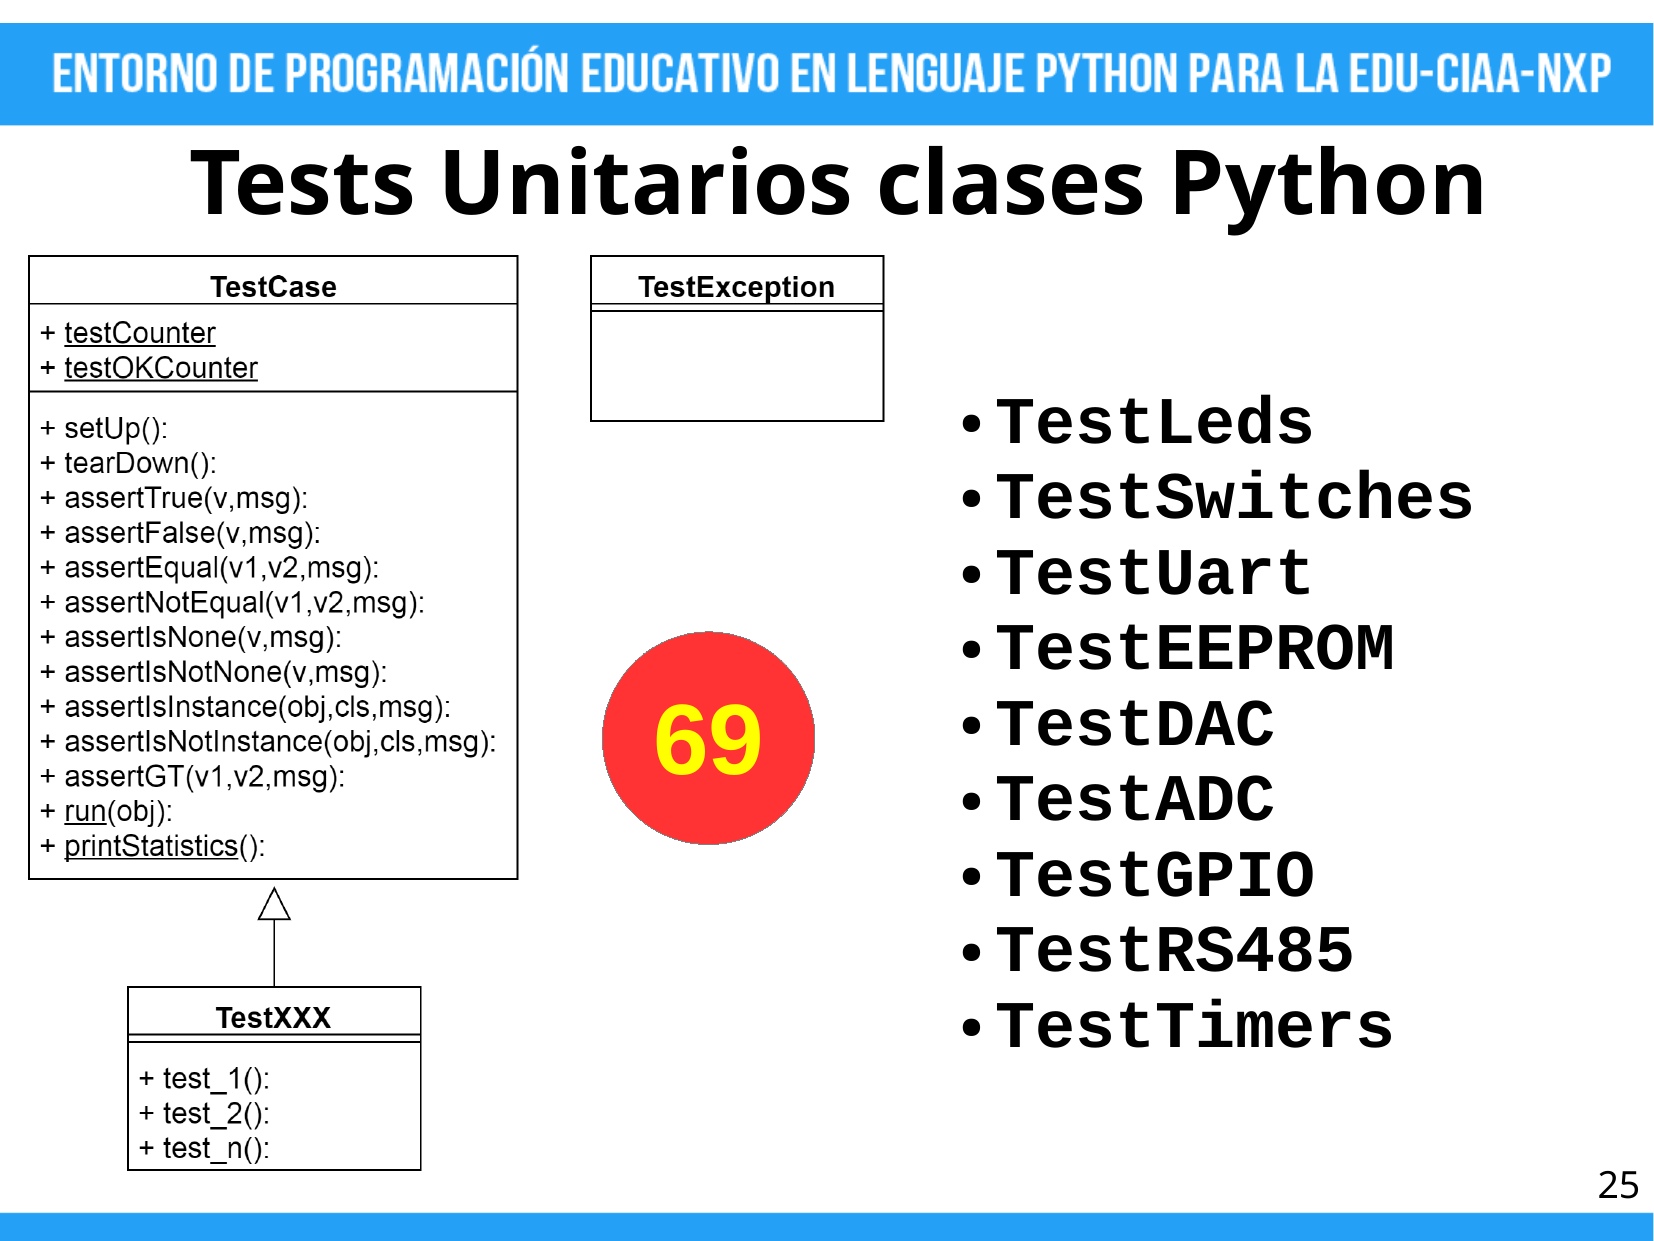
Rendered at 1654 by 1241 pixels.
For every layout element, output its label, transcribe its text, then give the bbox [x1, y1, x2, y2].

text_box 25 [1582, 1151, 1654, 1241]
title Tests Unitarios clases Python [94, 76, 1583, 284]
text_box [602, 631, 815, 845]
text_box 69 [638, 676, 780, 804]
text_box TestLeds TestSwitches TestUart TestEEPROM TestDAC TestADC TestGPIO TestRS485 TestTimers [874, 380, 1654, 1075]
picture [0, 23, 1654, 1241]
